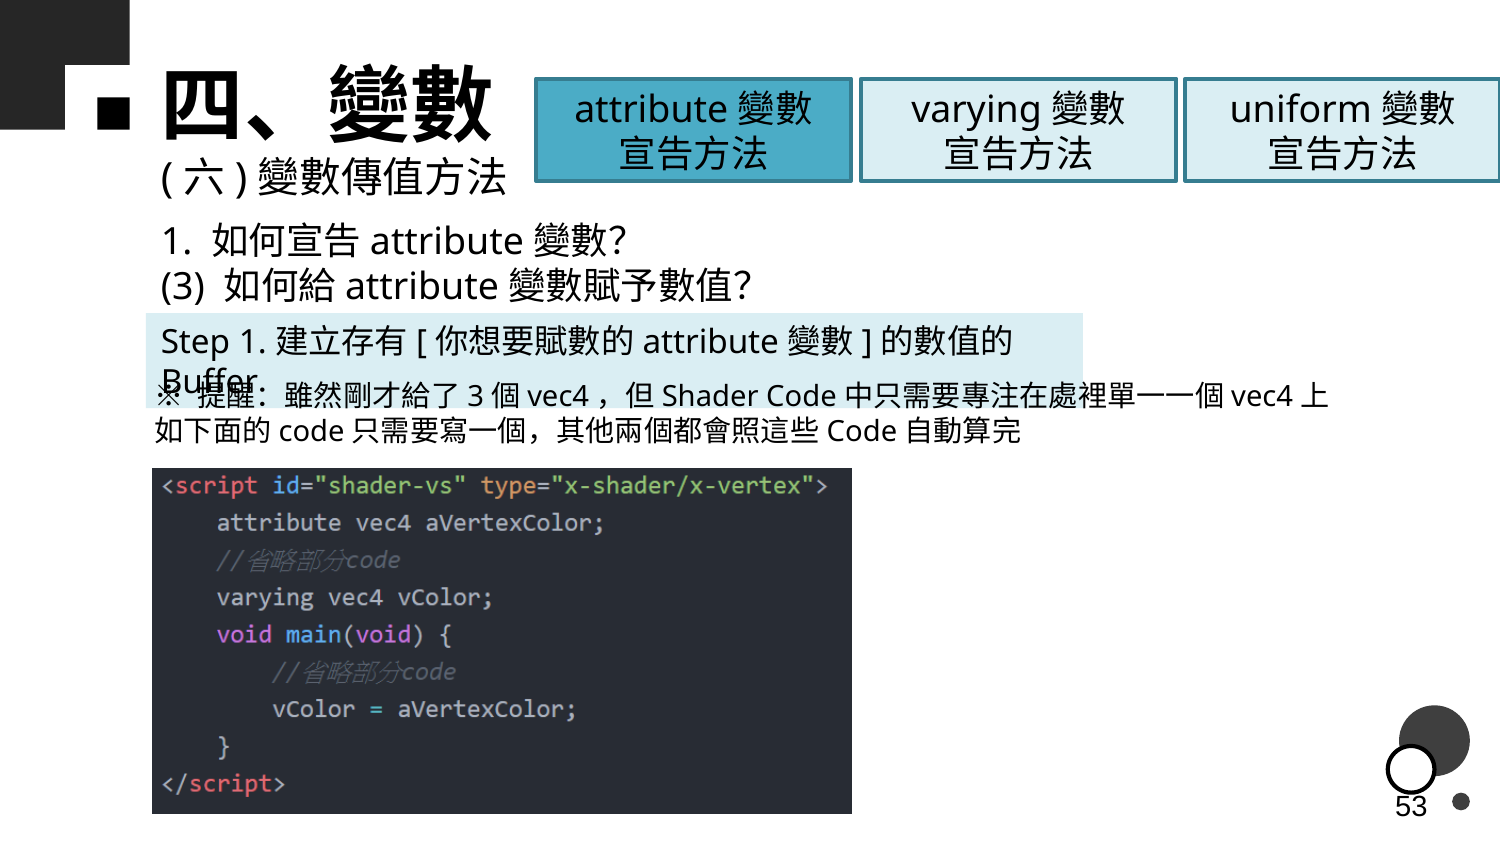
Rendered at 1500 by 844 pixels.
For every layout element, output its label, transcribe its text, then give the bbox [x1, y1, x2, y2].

text_box (六)變數傳值方法 [145, 143, 820, 209]
text_box varying變數 宣告方法 [861, 78, 1177, 181]
text_box [1452, 792, 1470, 811]
text_box 1. 如何宣告attribute變數？ (3) 如何給attribute變數賦予數值？ [145, 209, 1343, 315]
text_box Step 1.建立存有[你想要賦數的attribute變數]的數值的Buffer [145, 313, 1083, 369]
picture [152, 468, 852, 814]
text_box uniform變數 宣告方法 [1185, 78, 1500, 181]
text_box ※ 提醒：雖然剛才給了3個vec4，但Shader Code中只需要專注在處裡單一一個vec4上 如下面的code只需要寫一個，其他兩個都會照這些Code自動算完 [139, 369, 1435, 455]
text_box [97, 97, 130, 130]
slide_number <number> [1092, 782, 1443, 827]
text_box [0, 0, 130, 130]
title 四、變數 [145, 32, 845, 143]
text_box [1387, 705, 1470, 782]
text_box attribute變數 宣告方法 [535, 78, 852, 181]
